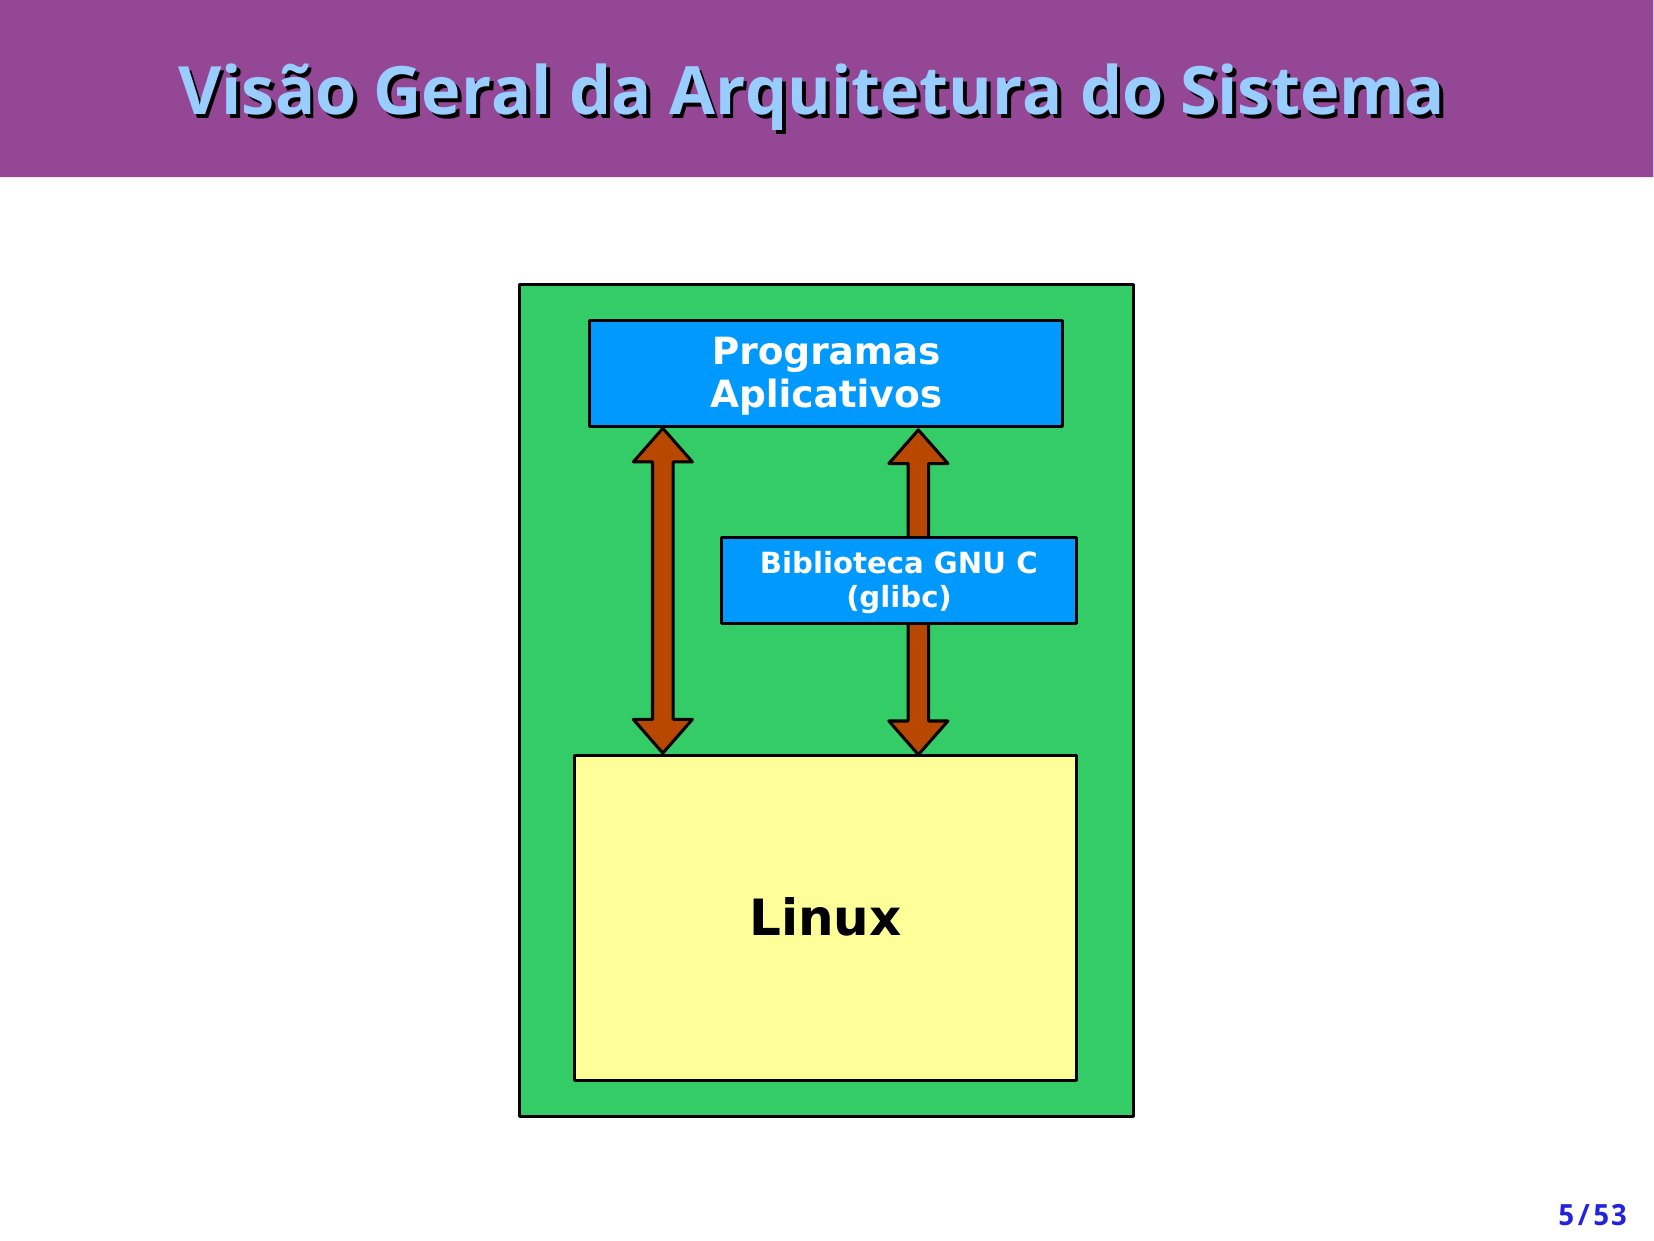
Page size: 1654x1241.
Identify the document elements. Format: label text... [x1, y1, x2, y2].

text_box Biblioteca GNU C (glibc) [721, 537, 1077, 624]
text_box Programas Aplicativos [589, 320, 1063, 427]
title Visão Geral da Arquitetura do Sistema [0, 0, 1654, 178]
text_box Linux [574, 755, 1077, 1081]
text_box [519, 284, 1134, 1117]
